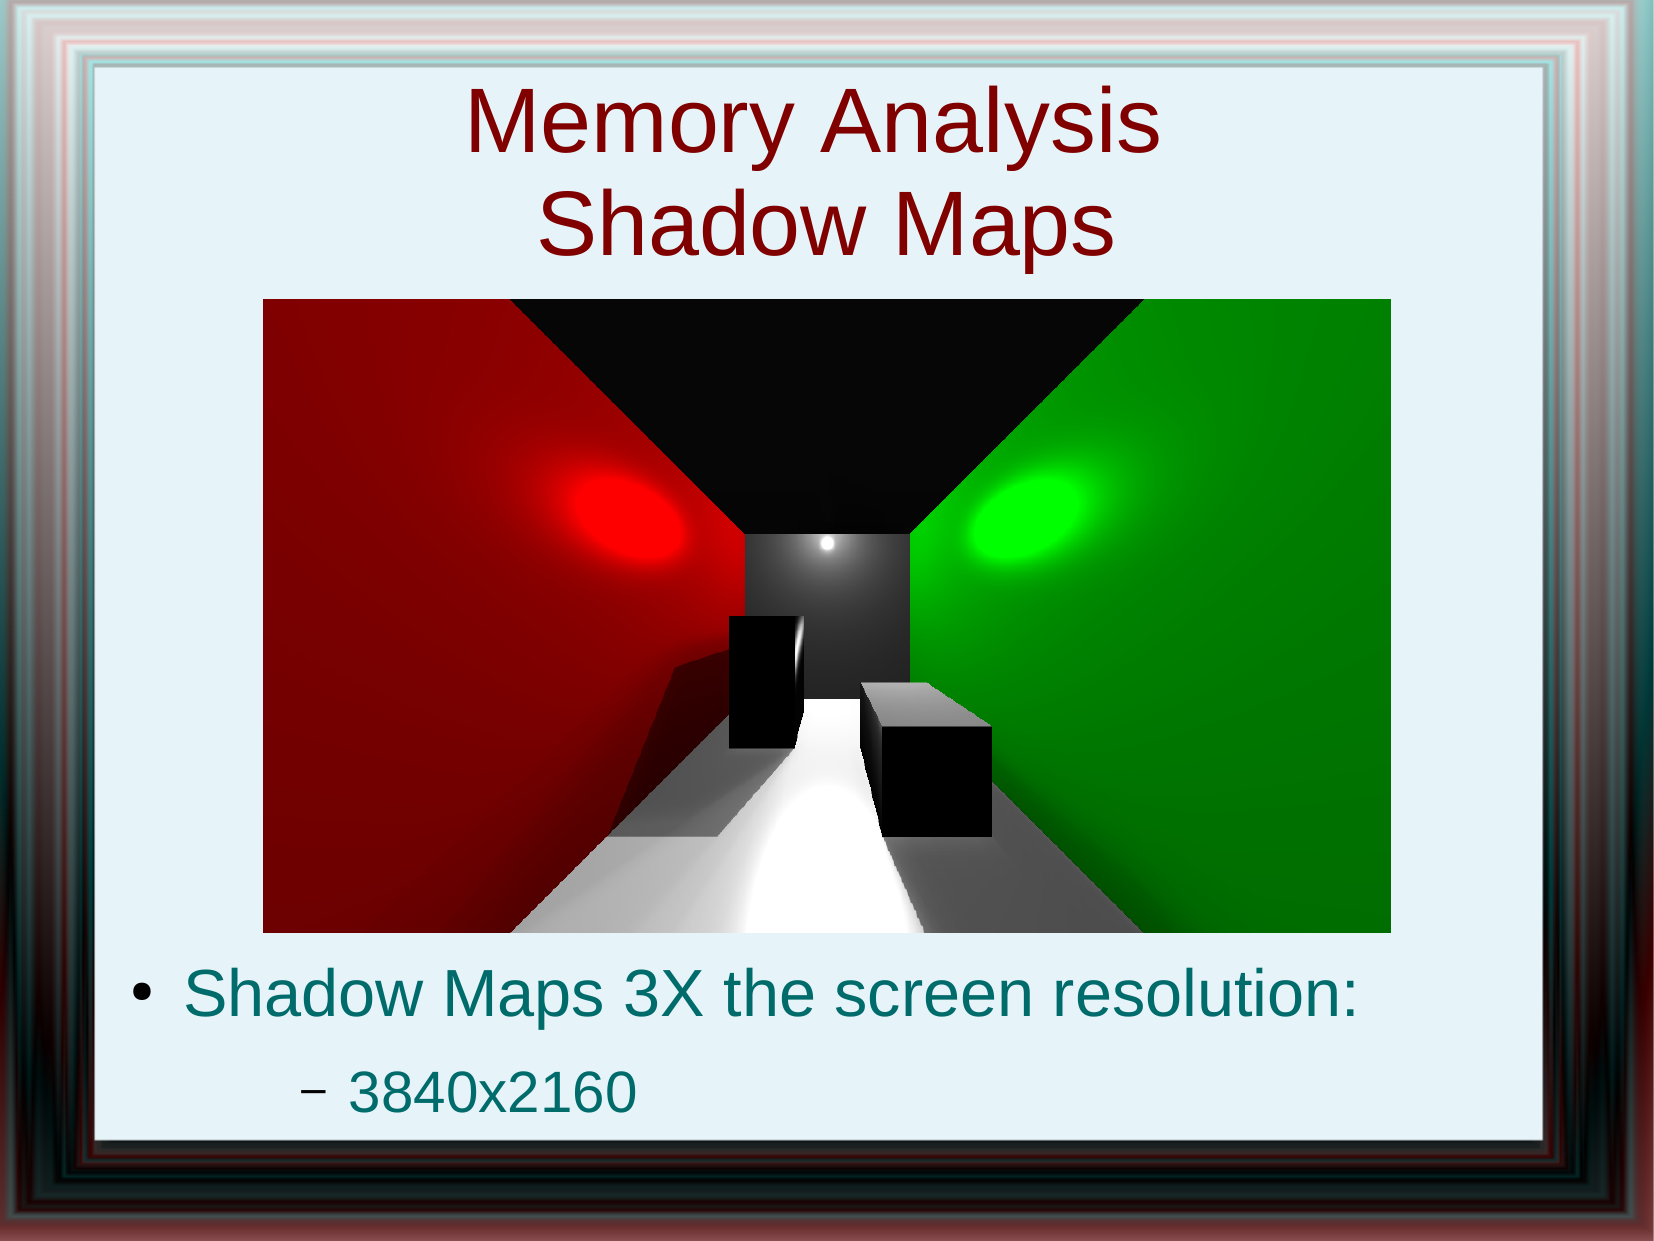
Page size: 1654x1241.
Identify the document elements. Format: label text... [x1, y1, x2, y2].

list Shadow Maps 3X the screen resolution: 3840x2160 [112, 955, 1507, 1126]
title Memory Analysis Shadow Maps [118, 69, 1536, 276]
picture [0, 0, 1654, 1241]
